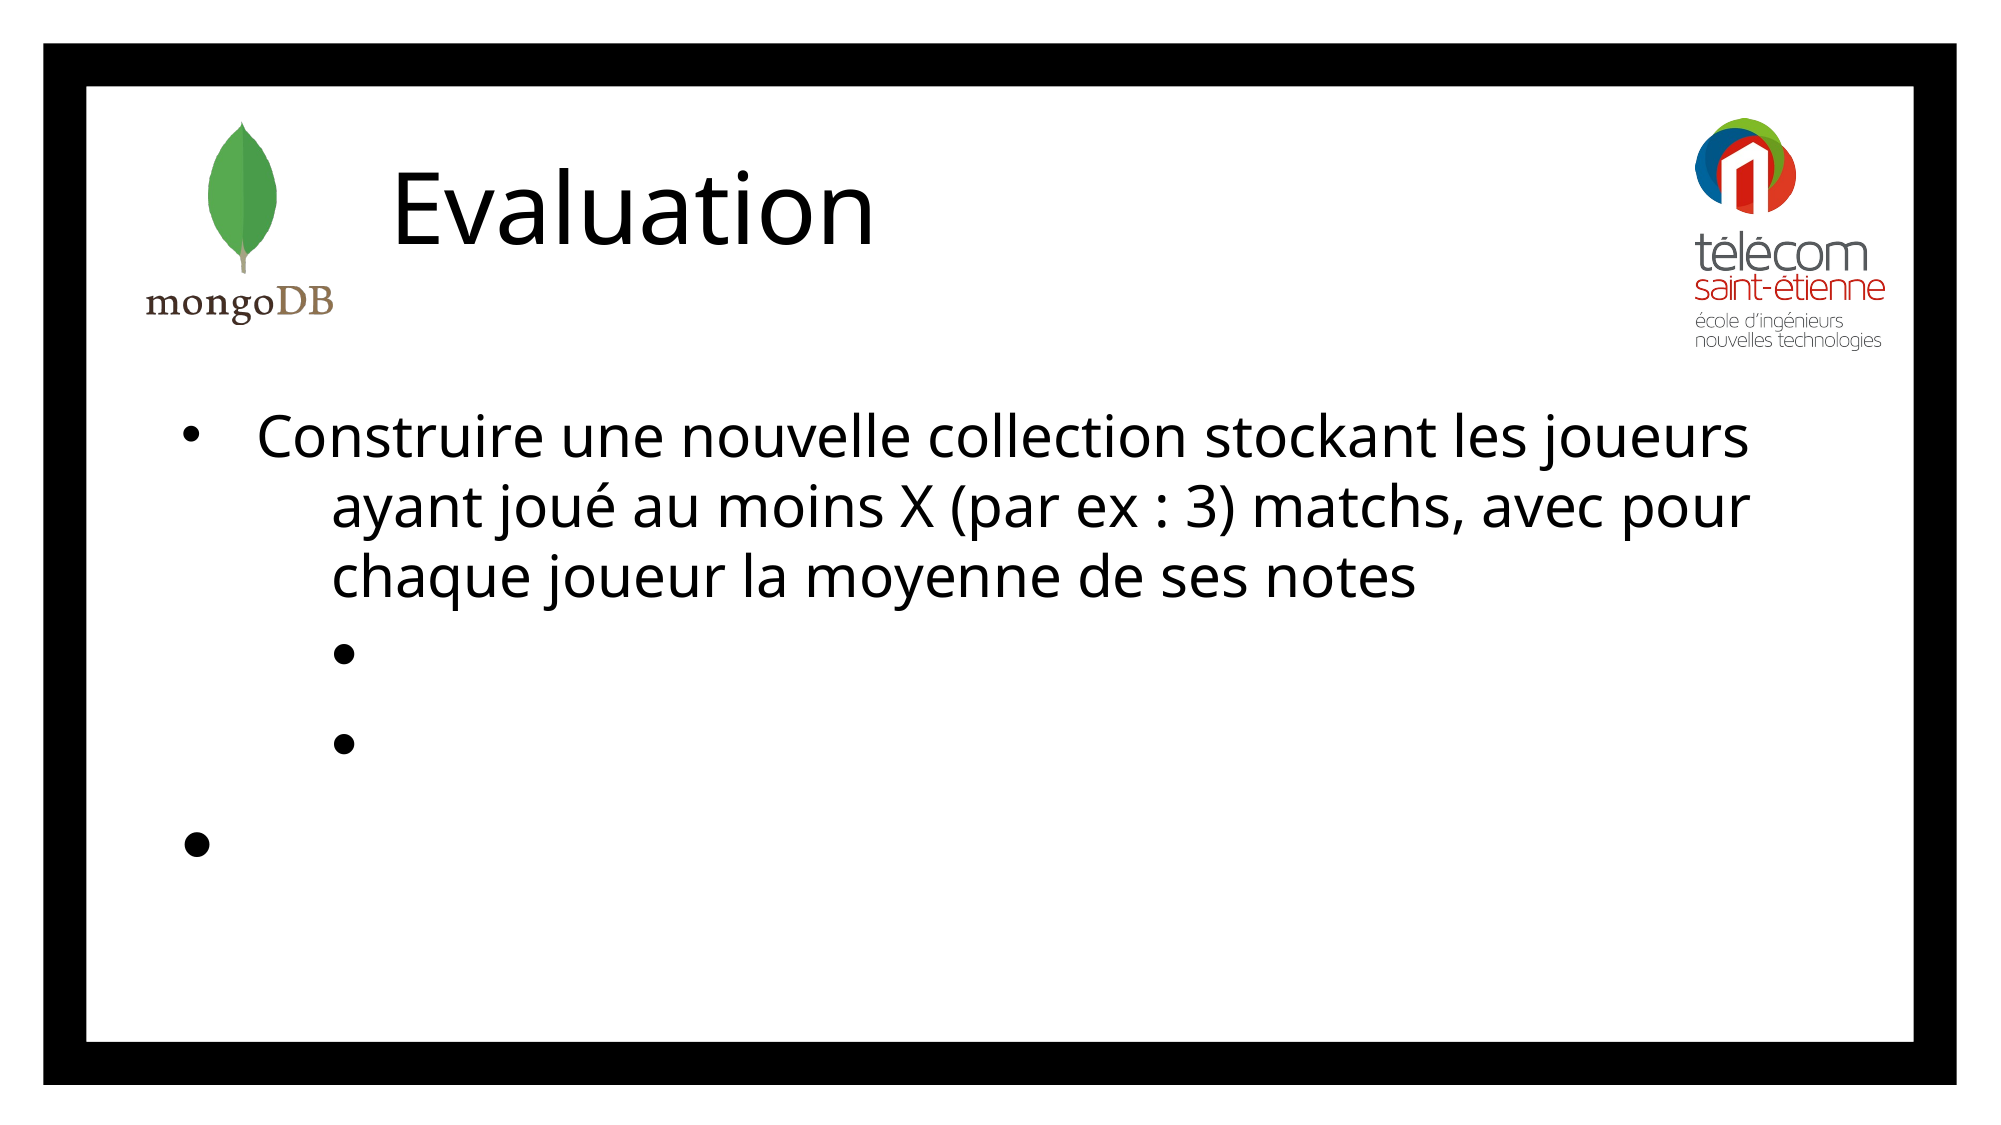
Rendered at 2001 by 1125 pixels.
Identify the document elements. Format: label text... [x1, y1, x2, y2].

text_box Construire une nouvelle collection stockant les joueurs ayant joué au moins X (par ex : 3) matchs, avec pour chaque joueur la moyenne de ses notes [166, 391, 1849, 957]
picture [1715, 134, 1730, 138]
picture [145, 121, 333, 325]
picture [1695, 118, 1885, 351]
title Evaluation [369, 138, 1849, 304]
